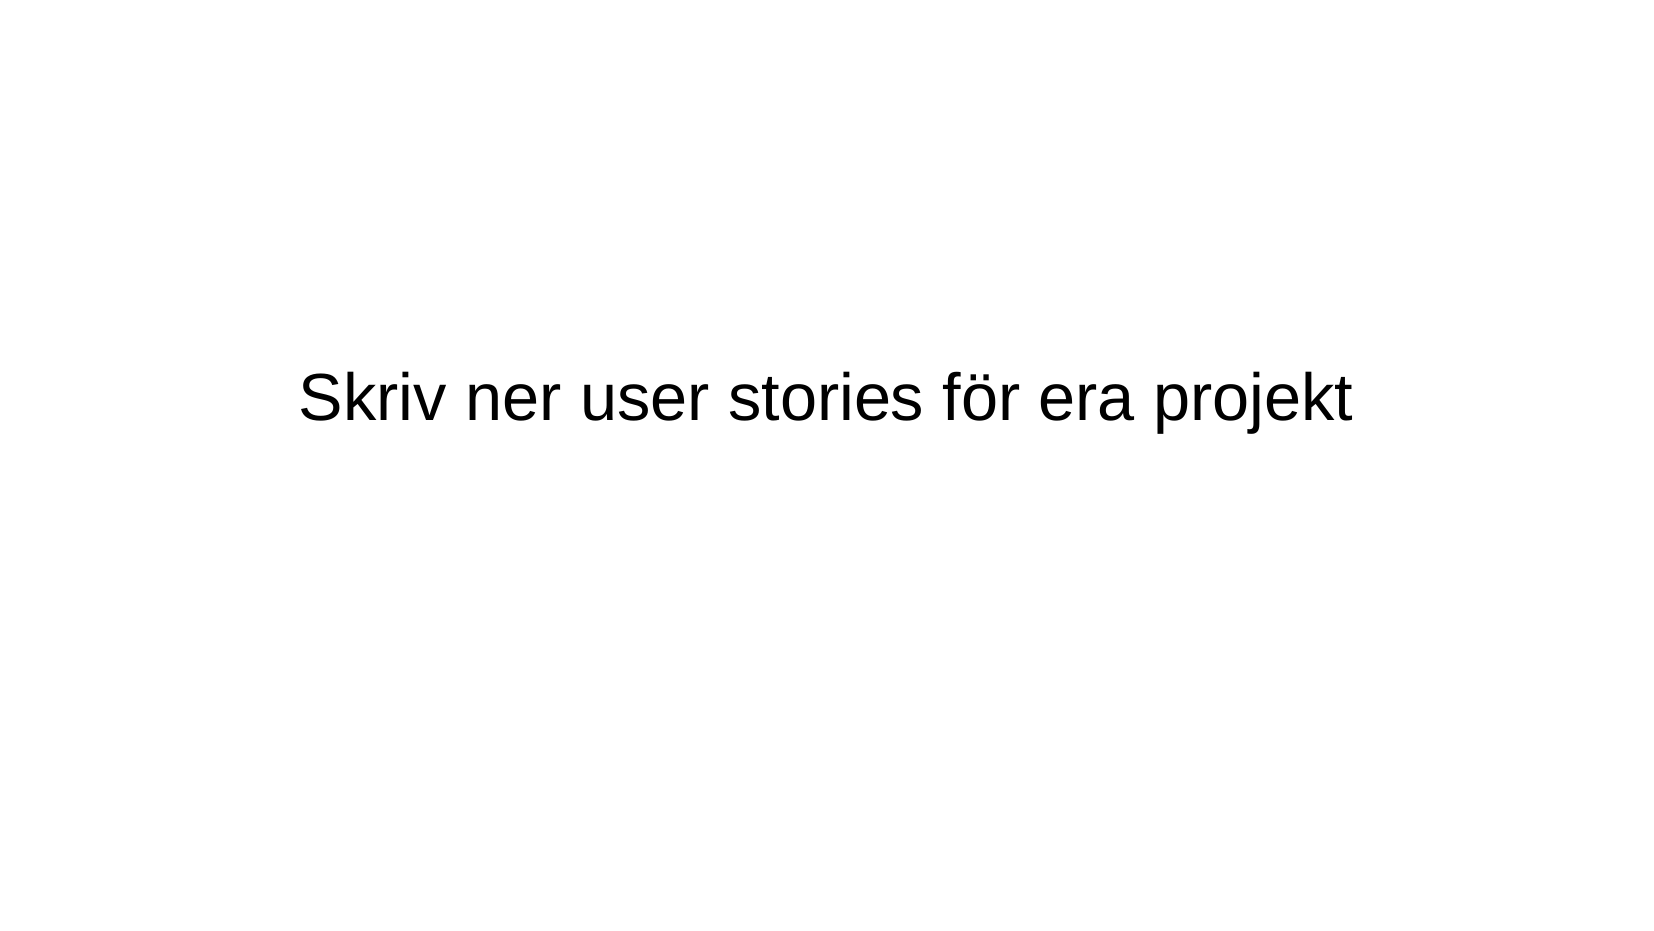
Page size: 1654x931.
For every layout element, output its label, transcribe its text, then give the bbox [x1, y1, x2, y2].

subtitle Skriv ner user stories för era projekt [82, 37, 1571, 757]
